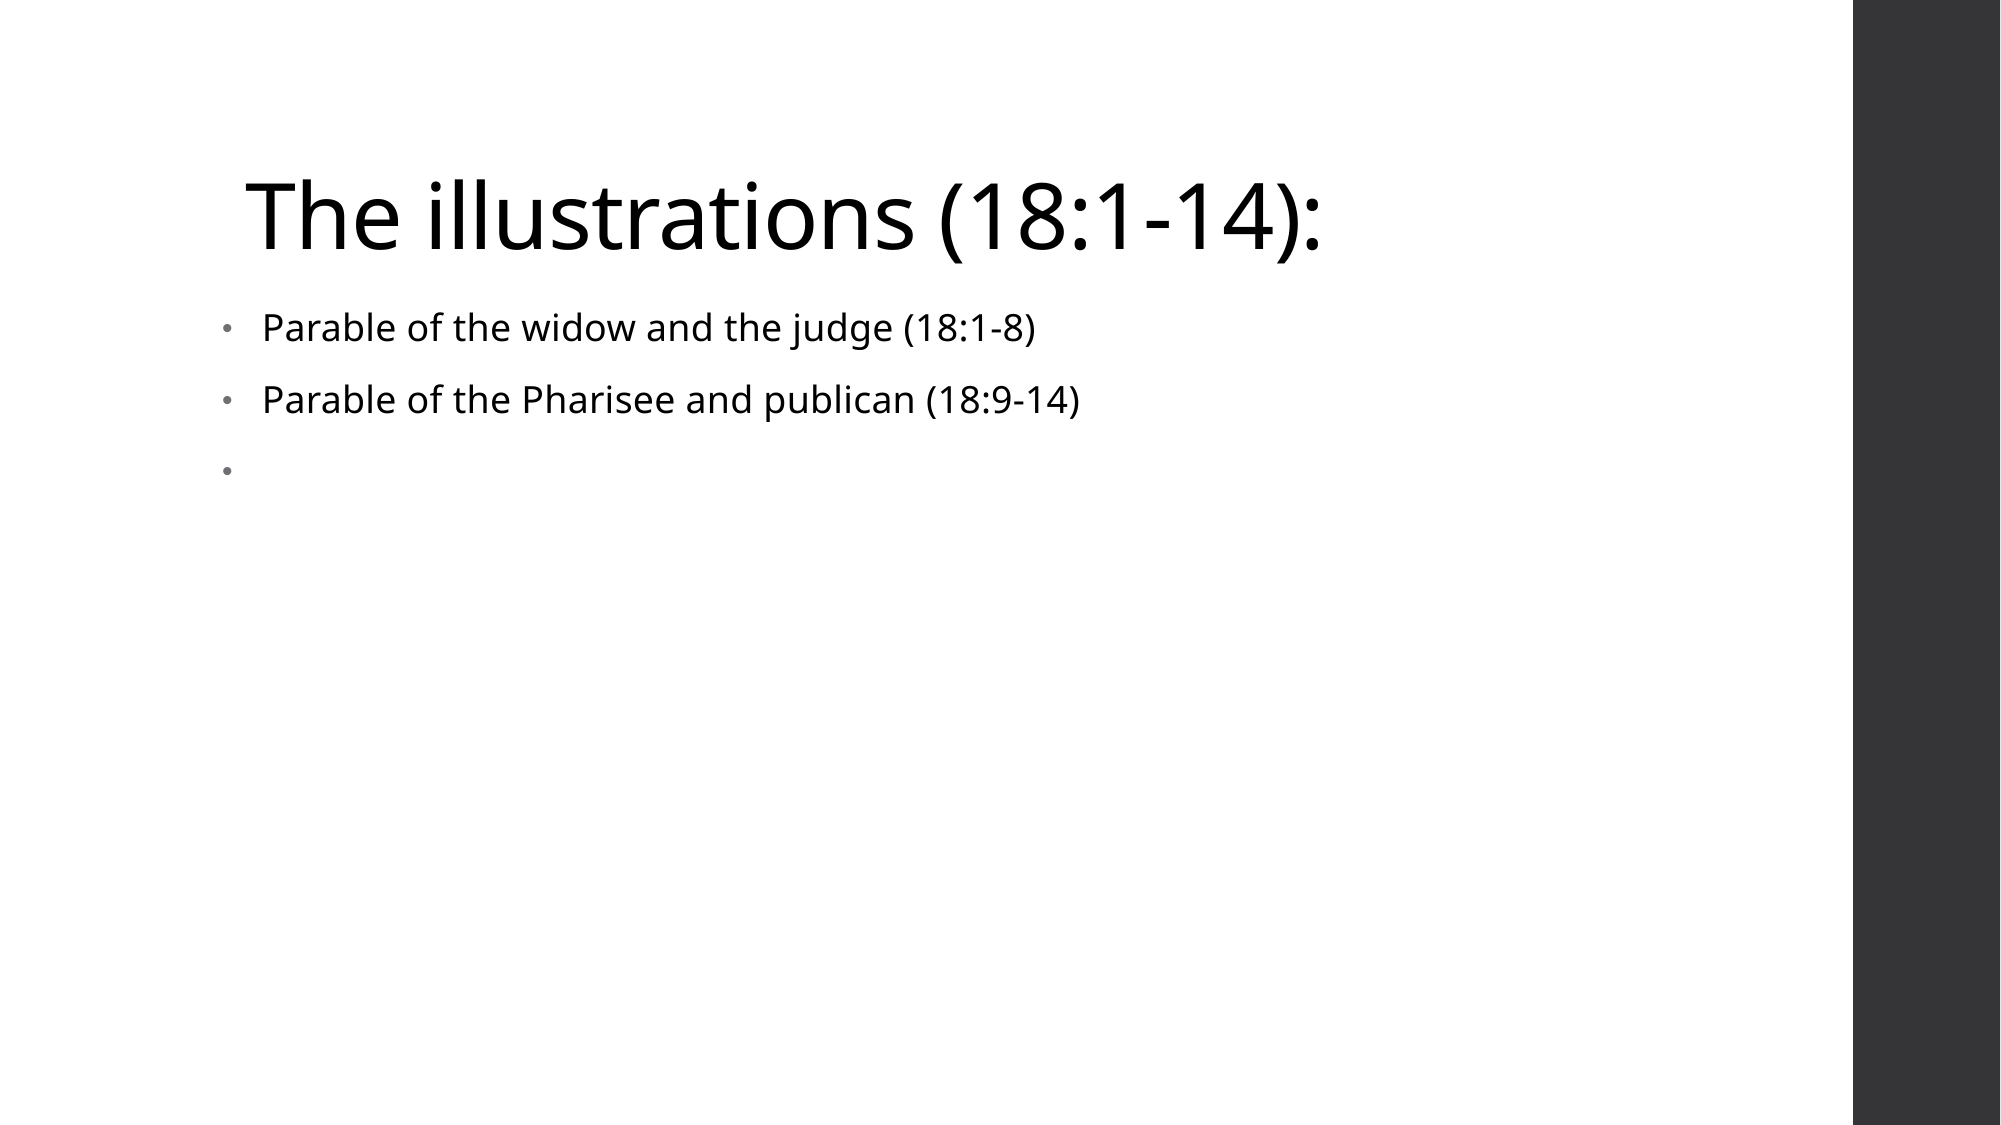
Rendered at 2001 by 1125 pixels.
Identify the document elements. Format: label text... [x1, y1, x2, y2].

list Parable of the widow and the judge (18:1-8) Parable of the Pharisee and publican (18:9-14) [206, 299, 1617, 1014]
title The illustrations (18:1-14): [206, 60, 1797, 278]
